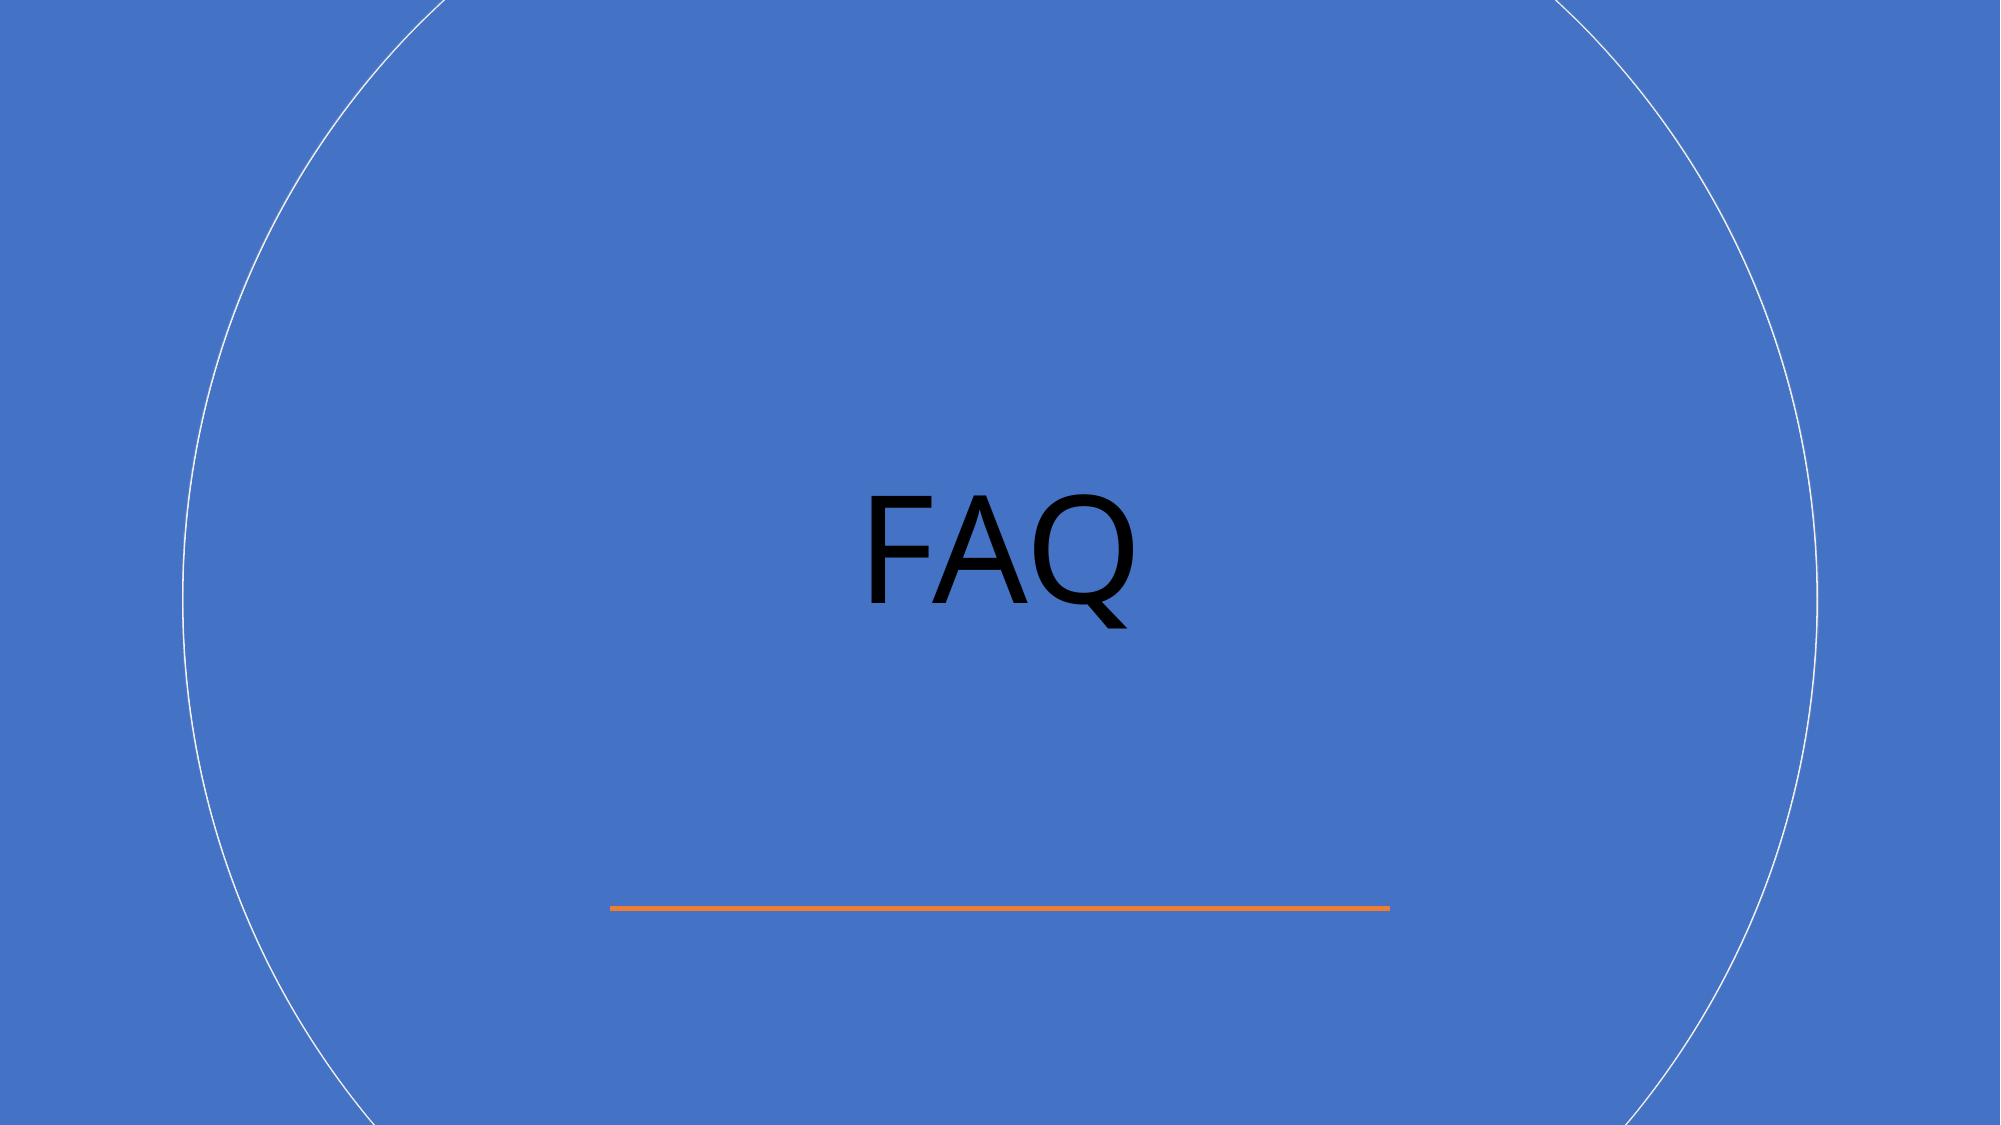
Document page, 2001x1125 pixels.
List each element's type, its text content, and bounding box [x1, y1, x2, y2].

text_box [0, 0, 2000, 1125]
title FAQ [249, 327, 1750, 782]
